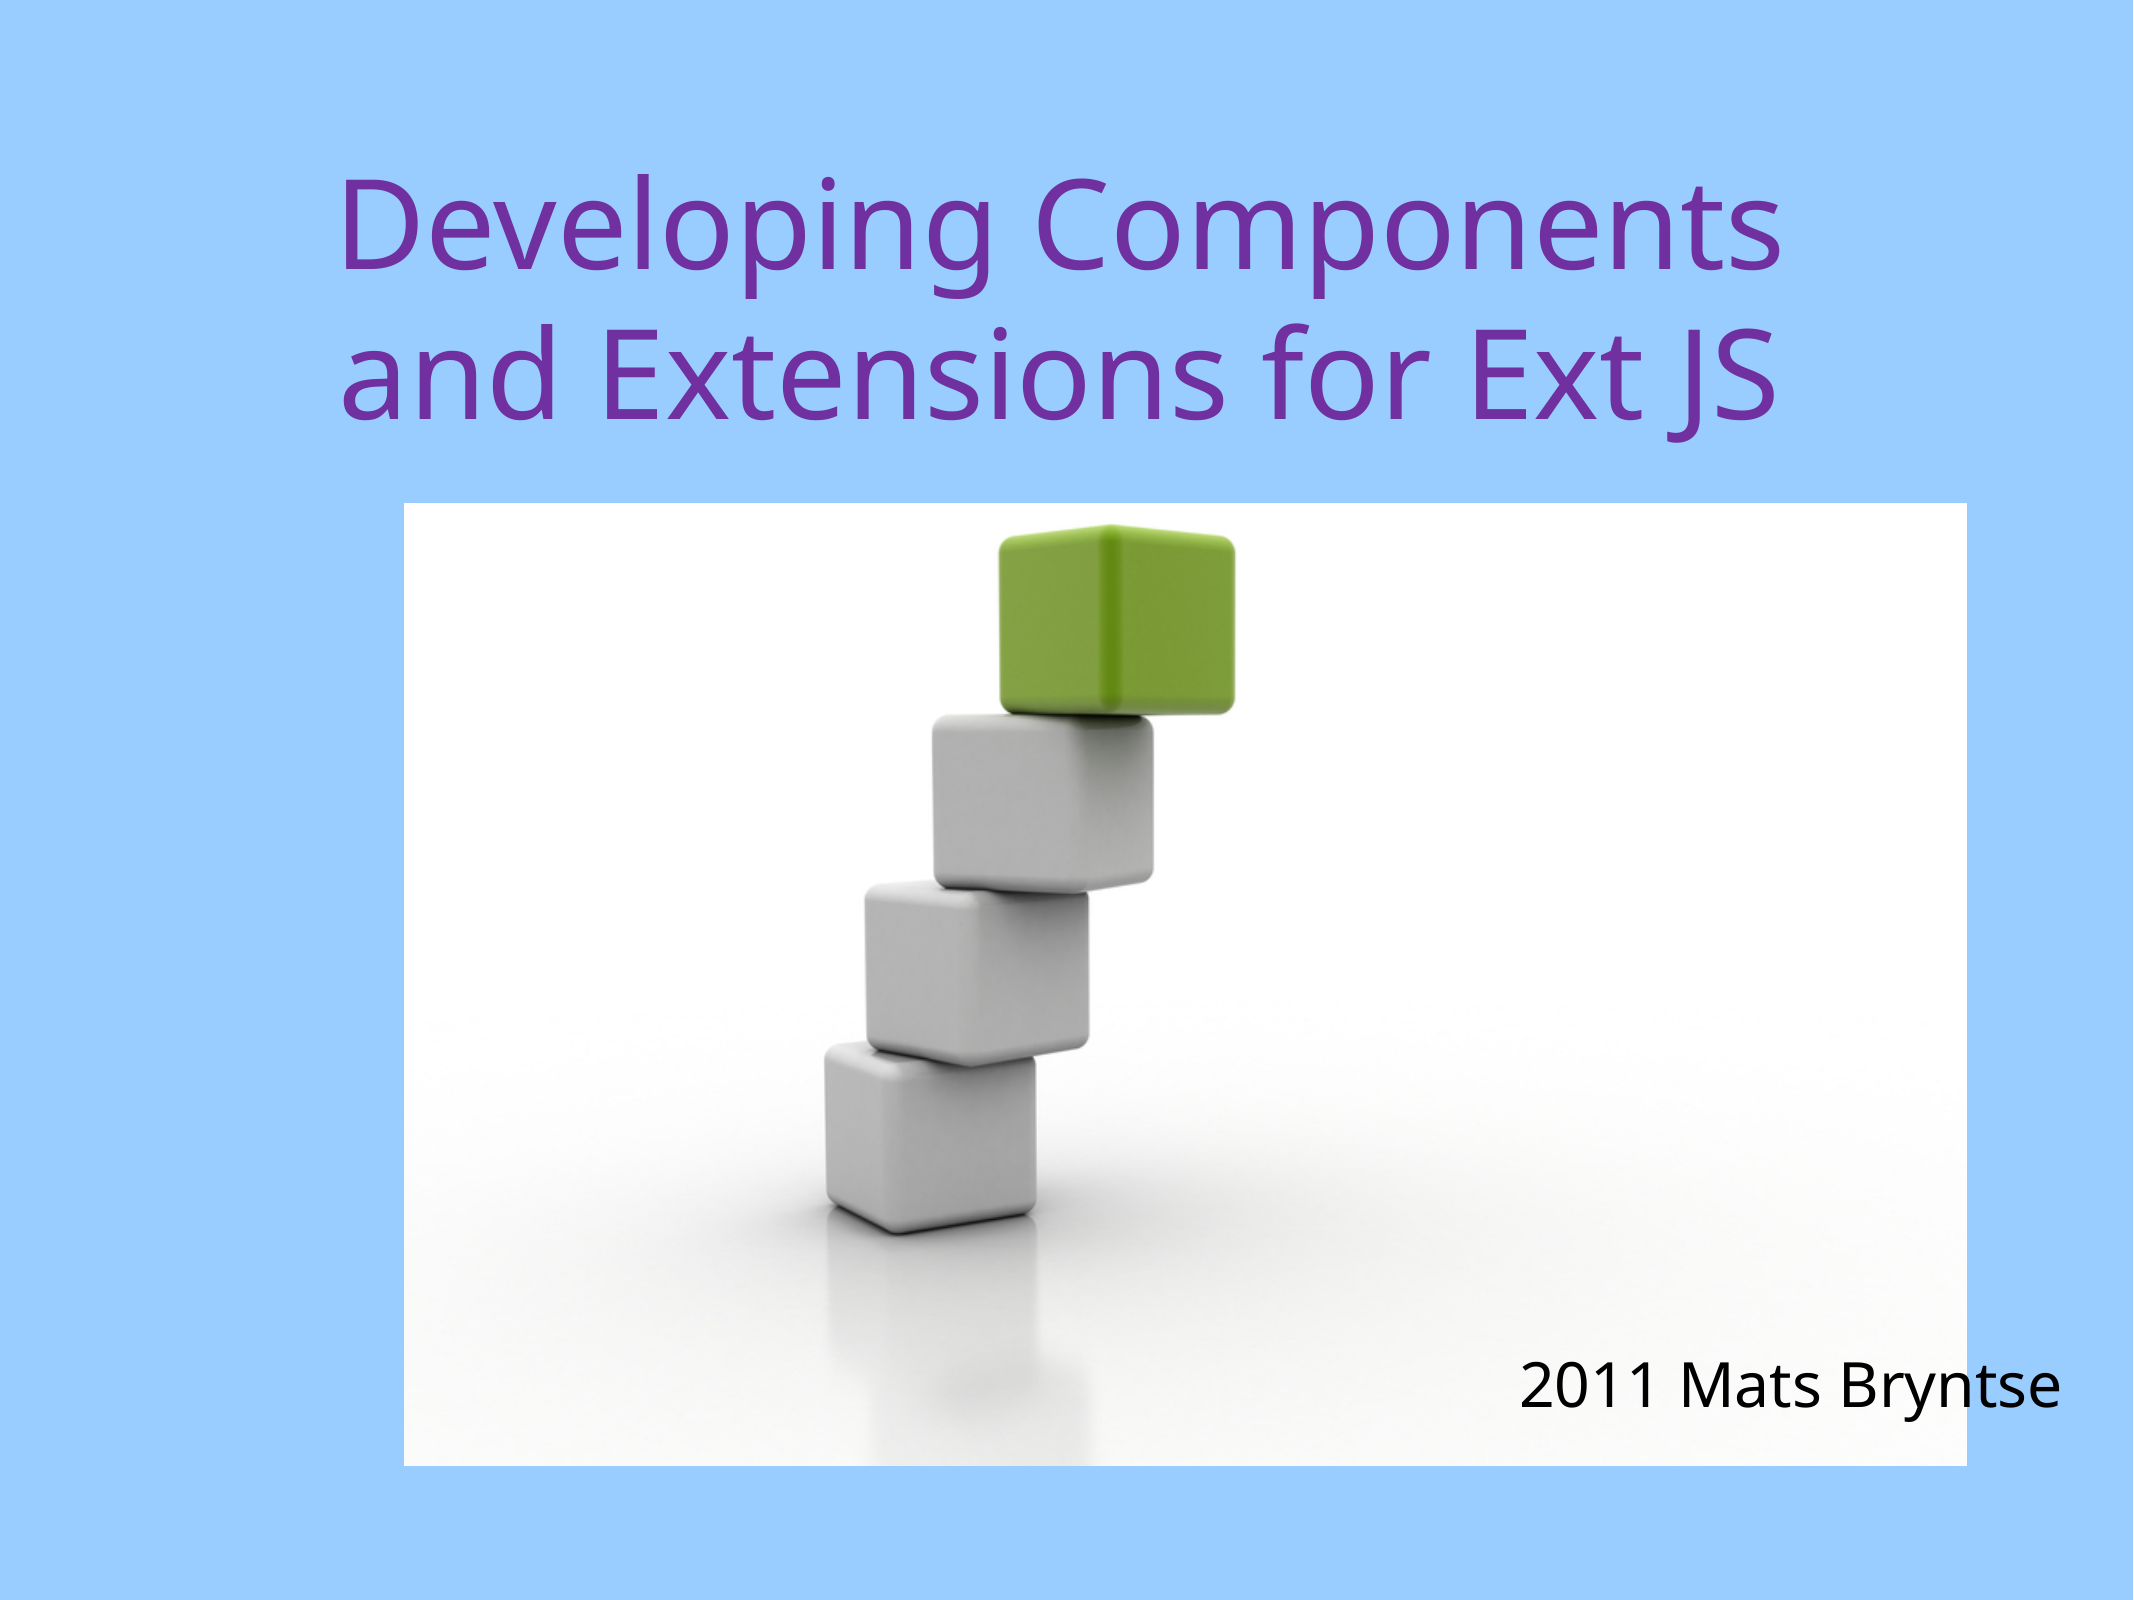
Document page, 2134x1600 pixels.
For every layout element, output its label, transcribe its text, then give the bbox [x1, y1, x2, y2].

text_box 2011 Mats Bryntse [1491, 1337, 2092, 1428]
text_box Developing Components and Extensions for Ext JS [241, 137, 1880, 453]
picture [404, 503, 1967, 1466]
